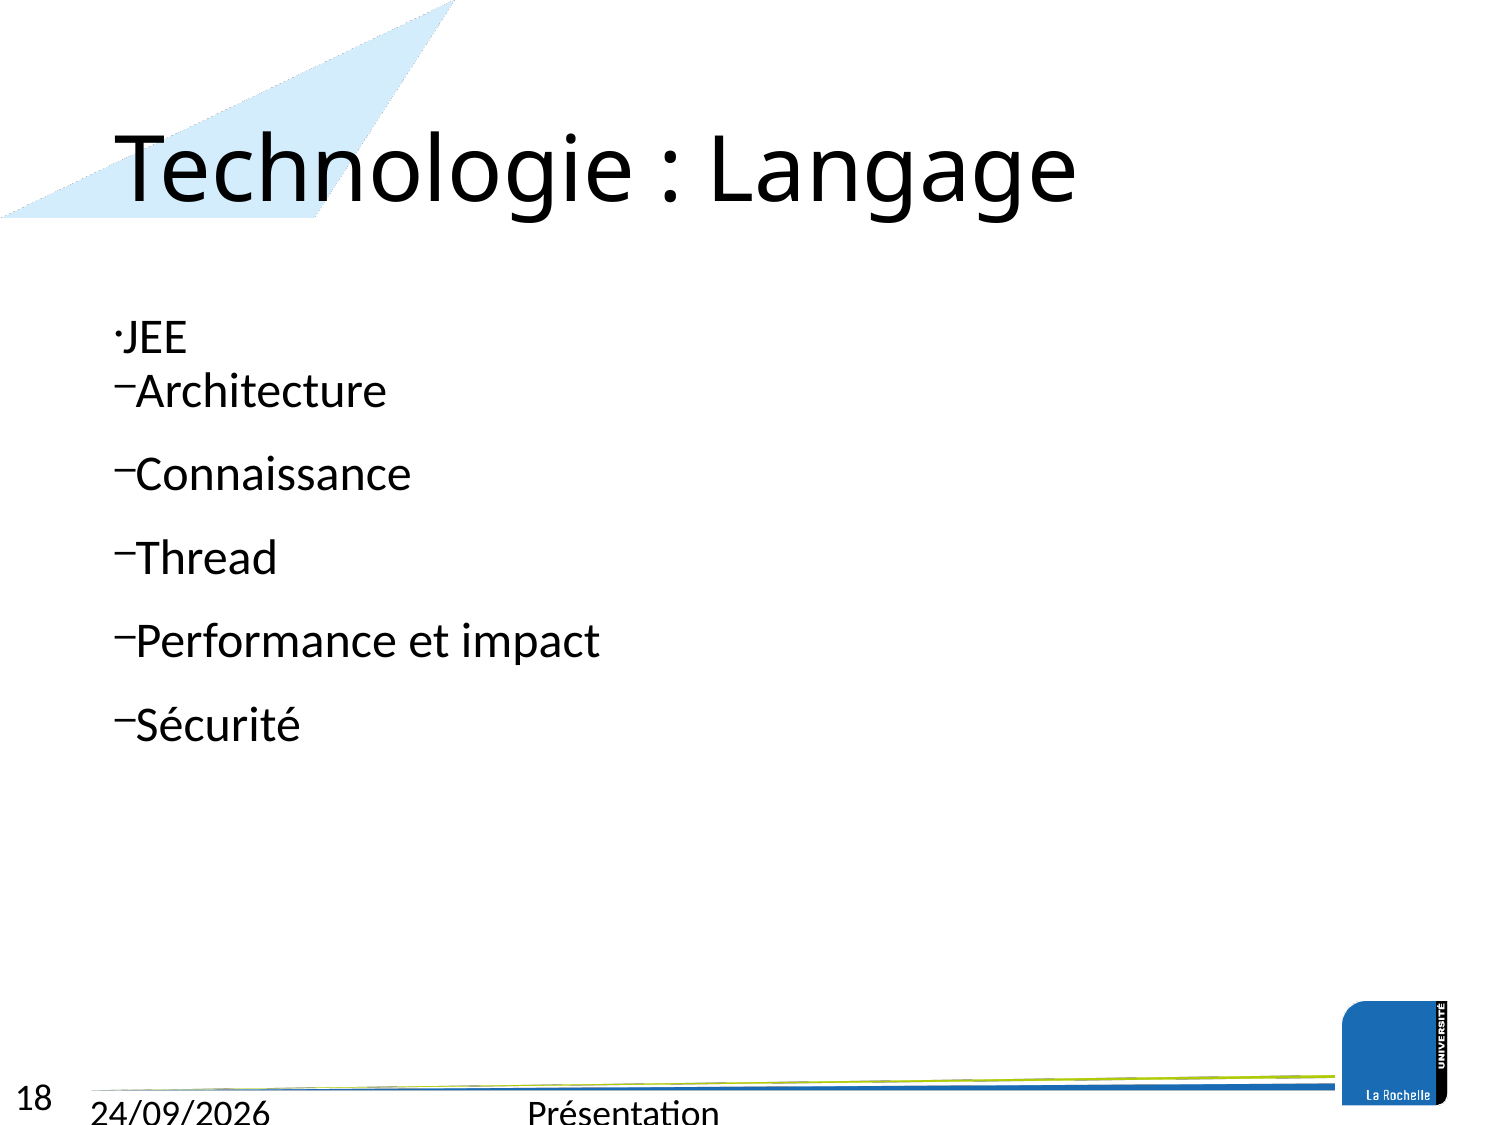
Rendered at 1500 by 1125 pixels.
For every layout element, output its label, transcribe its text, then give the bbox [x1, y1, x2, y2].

list JEE Architecture Connaissance Thread Performance et impact Sécurité [100, 302, 1424, 953]
text_box 2015/11/6 [77, 1081, 425, 1125]
text_box [0, 1065, 77, 1125]
text_box Présentation [512, 1081, 988, 1125]
subtitle Technologie : Langage [100, 114, 1424, 198]
